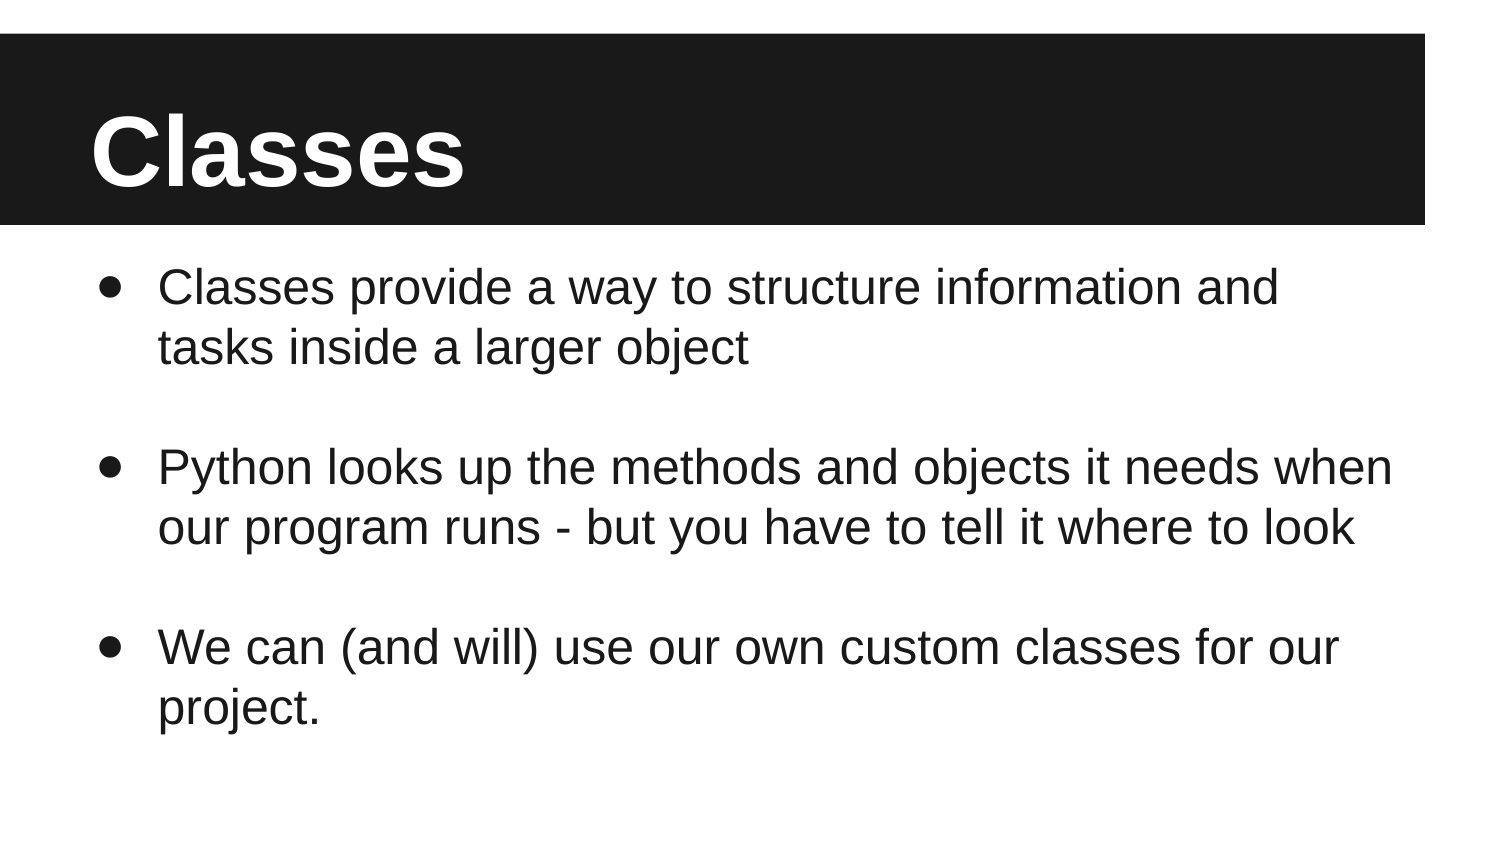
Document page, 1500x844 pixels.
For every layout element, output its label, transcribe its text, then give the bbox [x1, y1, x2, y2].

title Classes [75, 33, 1425, 221]
list Classes provide a way to structure information and tasks inside a larger object Python looks up the methods and objects it needs when our program runs - but you have to tell it where to look We can (and will) use our own custom classes for our project. [67, 239, 1418, 838]
